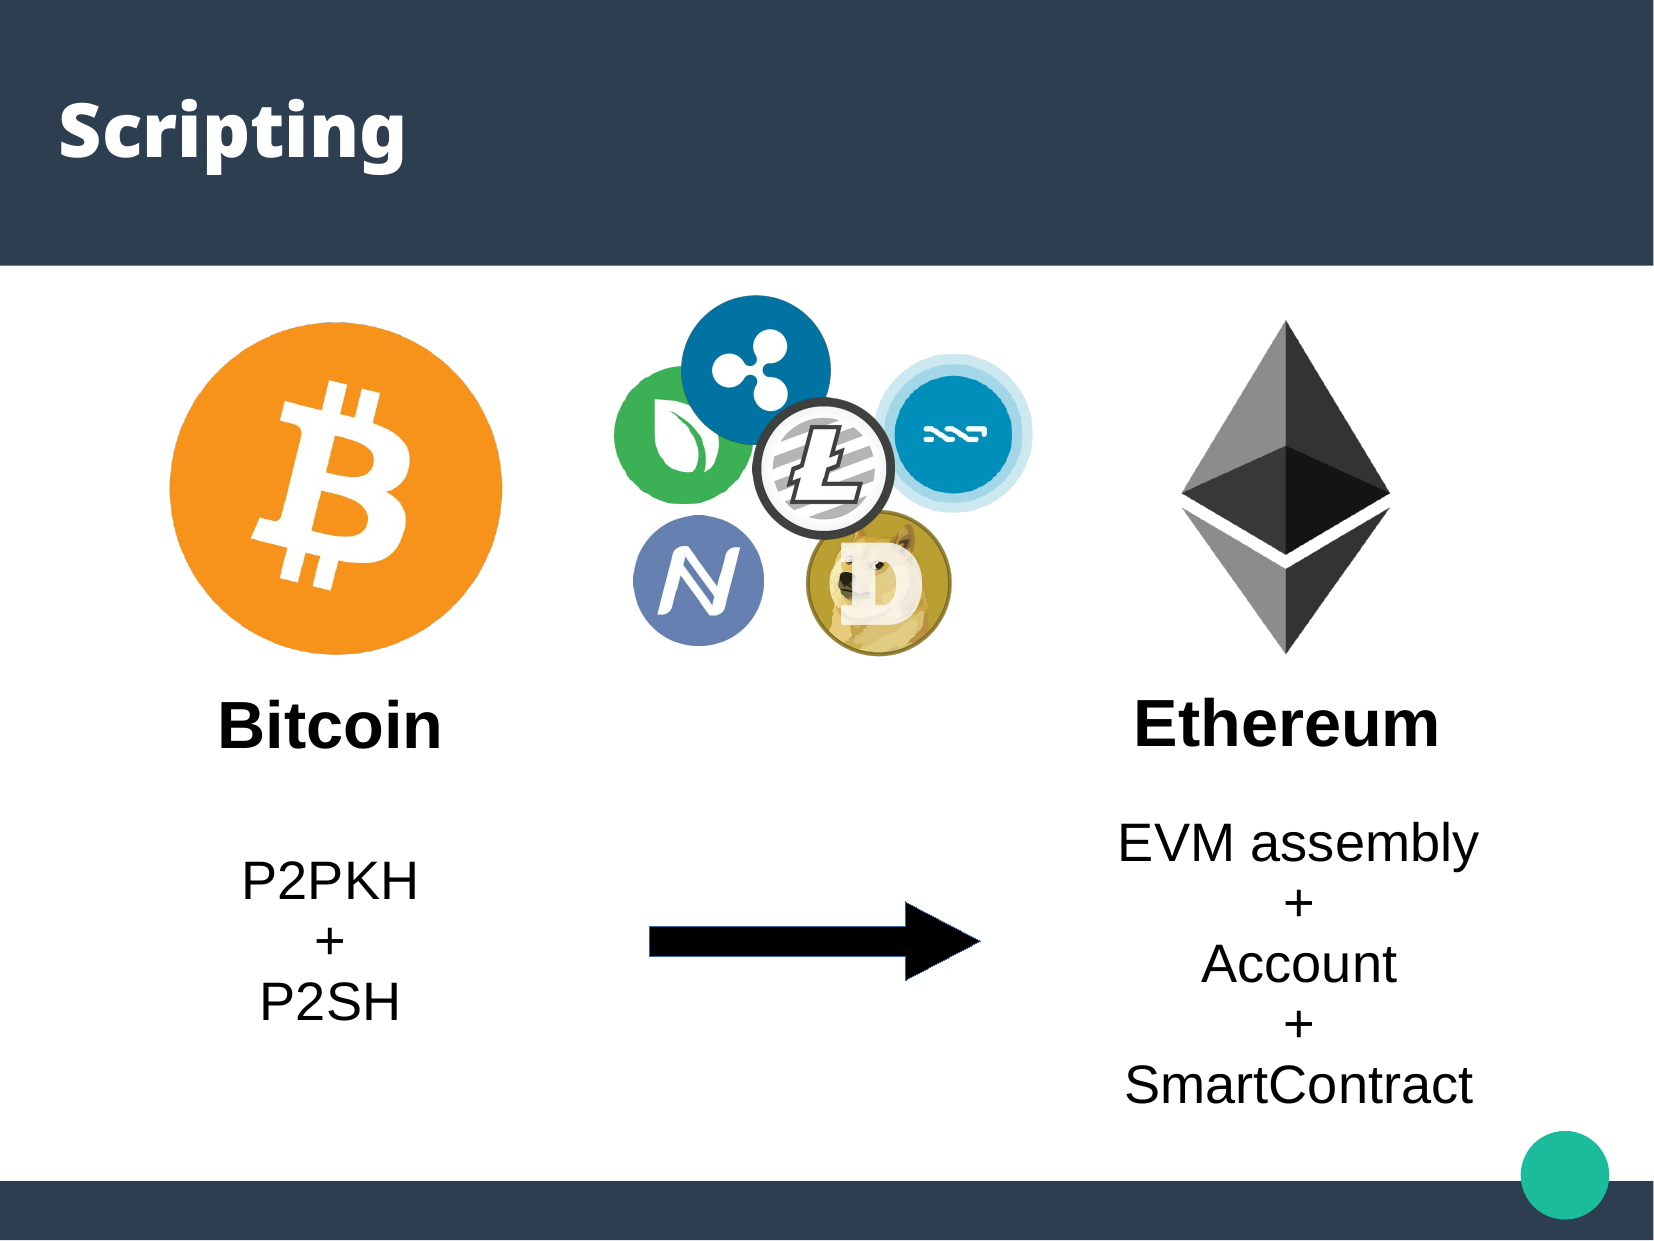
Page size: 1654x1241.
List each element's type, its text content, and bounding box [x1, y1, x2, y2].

title Scripting [59, 49, 1595, 207]
picture [713, 330, 787, 411]
text_box Ethereum [1051, 678, 1524, 768]
picture [165, 318, 505, 659]
text_box [649, 901, 981, 981]
text_box P2PKH + P2SH [118, 842, 544, 1040]
picture [765, 295, 831, 358]
picture [614, 236, 1536, 737]
picture [681, 295, 747, 360]
text_box Bitcoin [94, 680, 567, 771]
text_box EVM assembly + Account + SmartContract [1086, 804, 1512, 1123]
